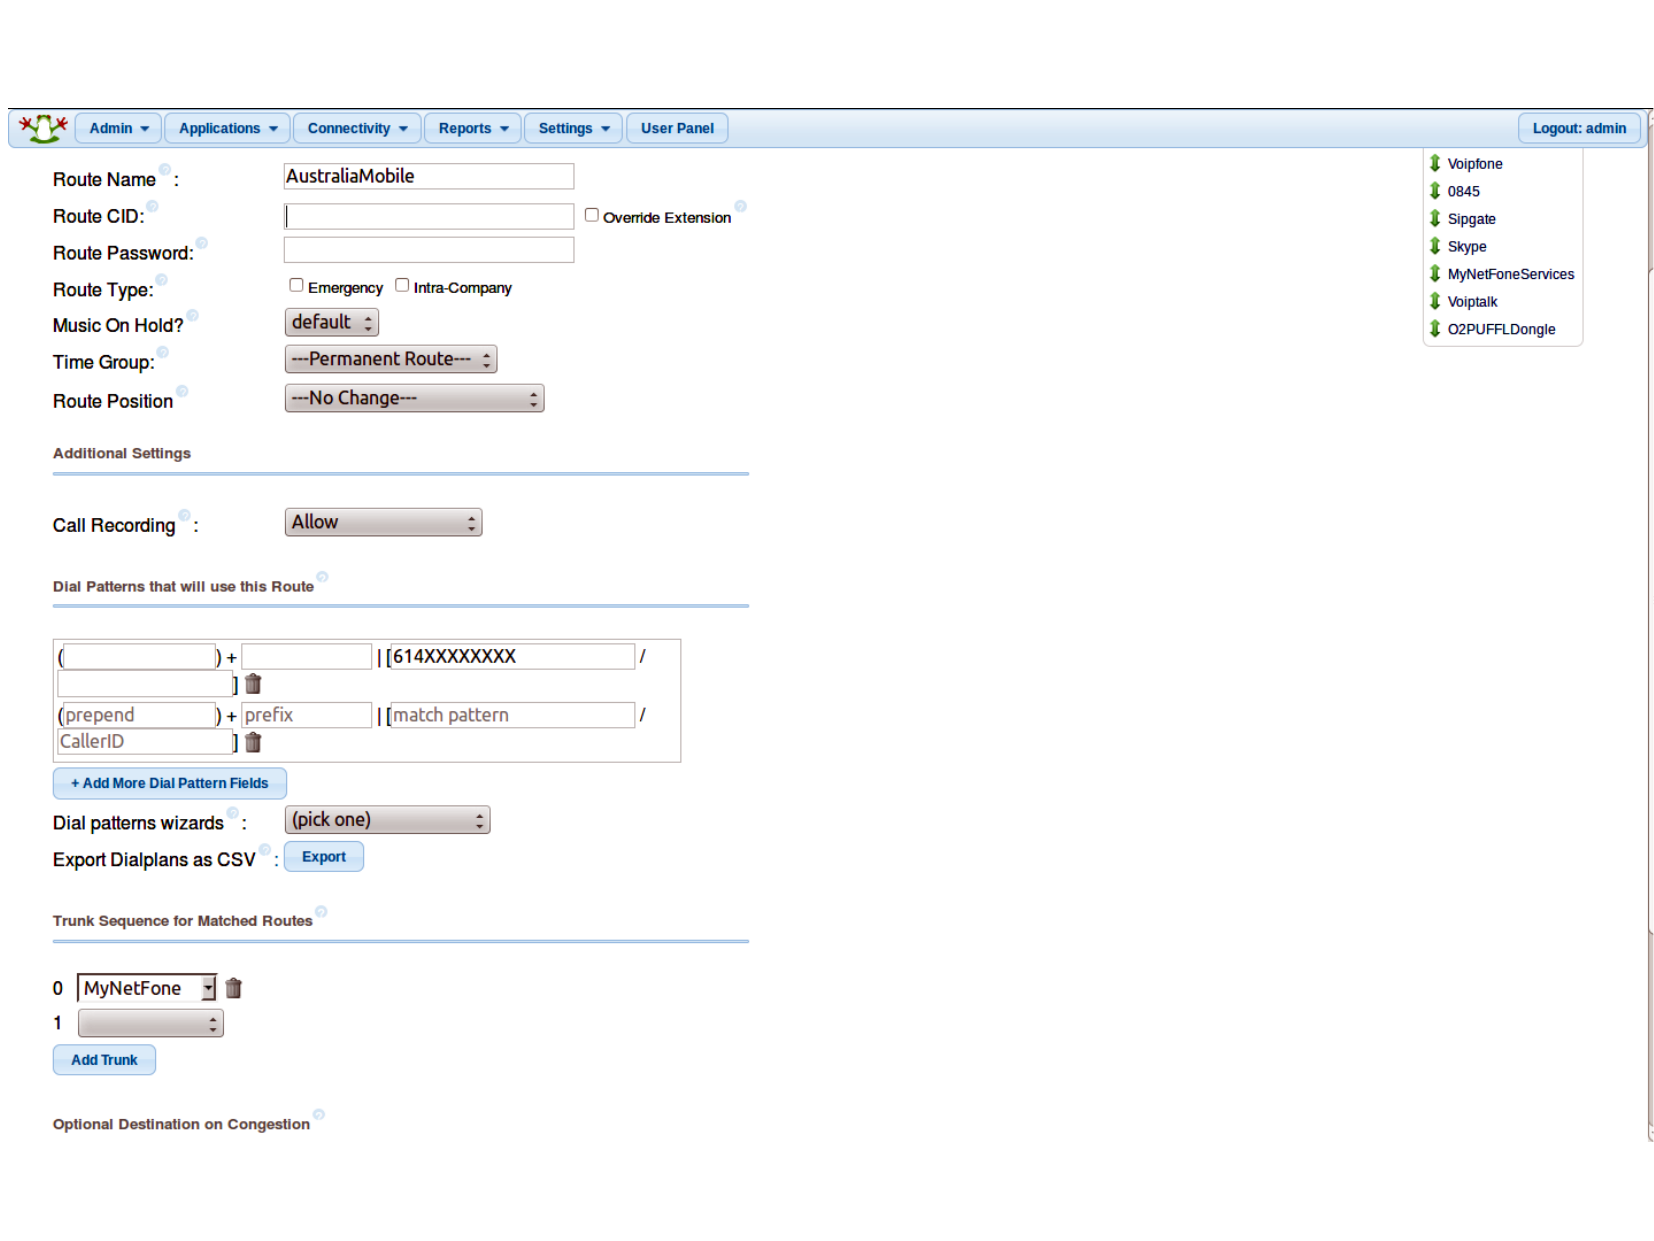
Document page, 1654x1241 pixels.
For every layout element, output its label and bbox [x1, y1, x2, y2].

picture [8, 108, 1654, 1142]
